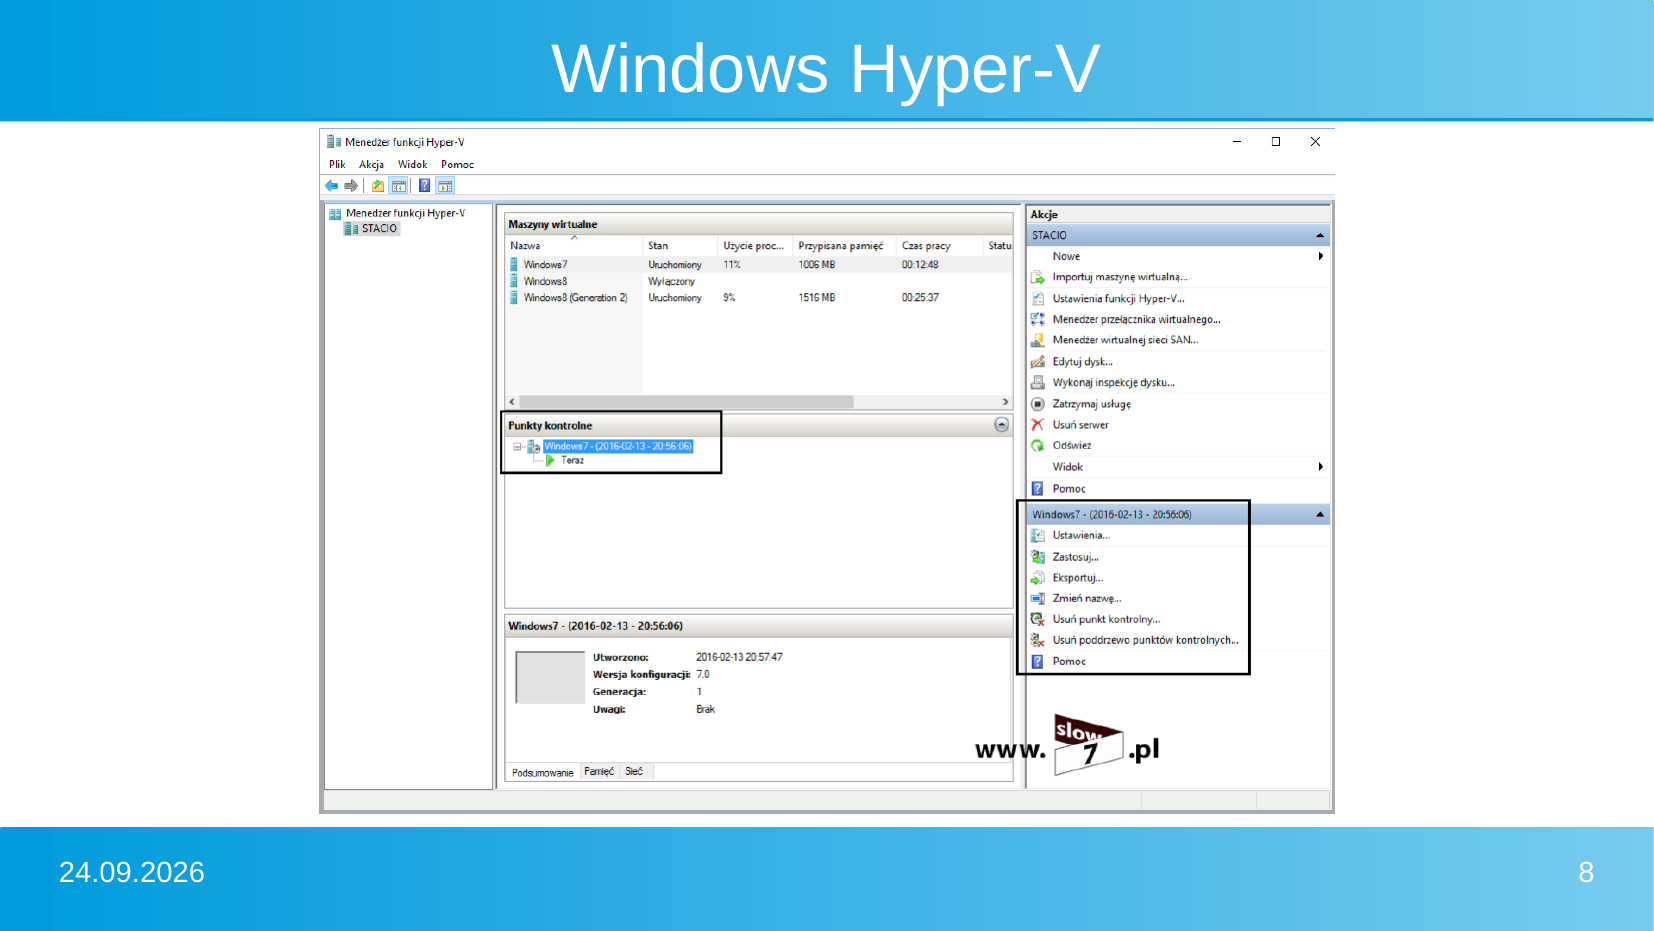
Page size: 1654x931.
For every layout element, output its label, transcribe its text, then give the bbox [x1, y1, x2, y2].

title Windows Hyper-V [59, 29, 1595, 108]
picture [319, 128, 1335, 814]
